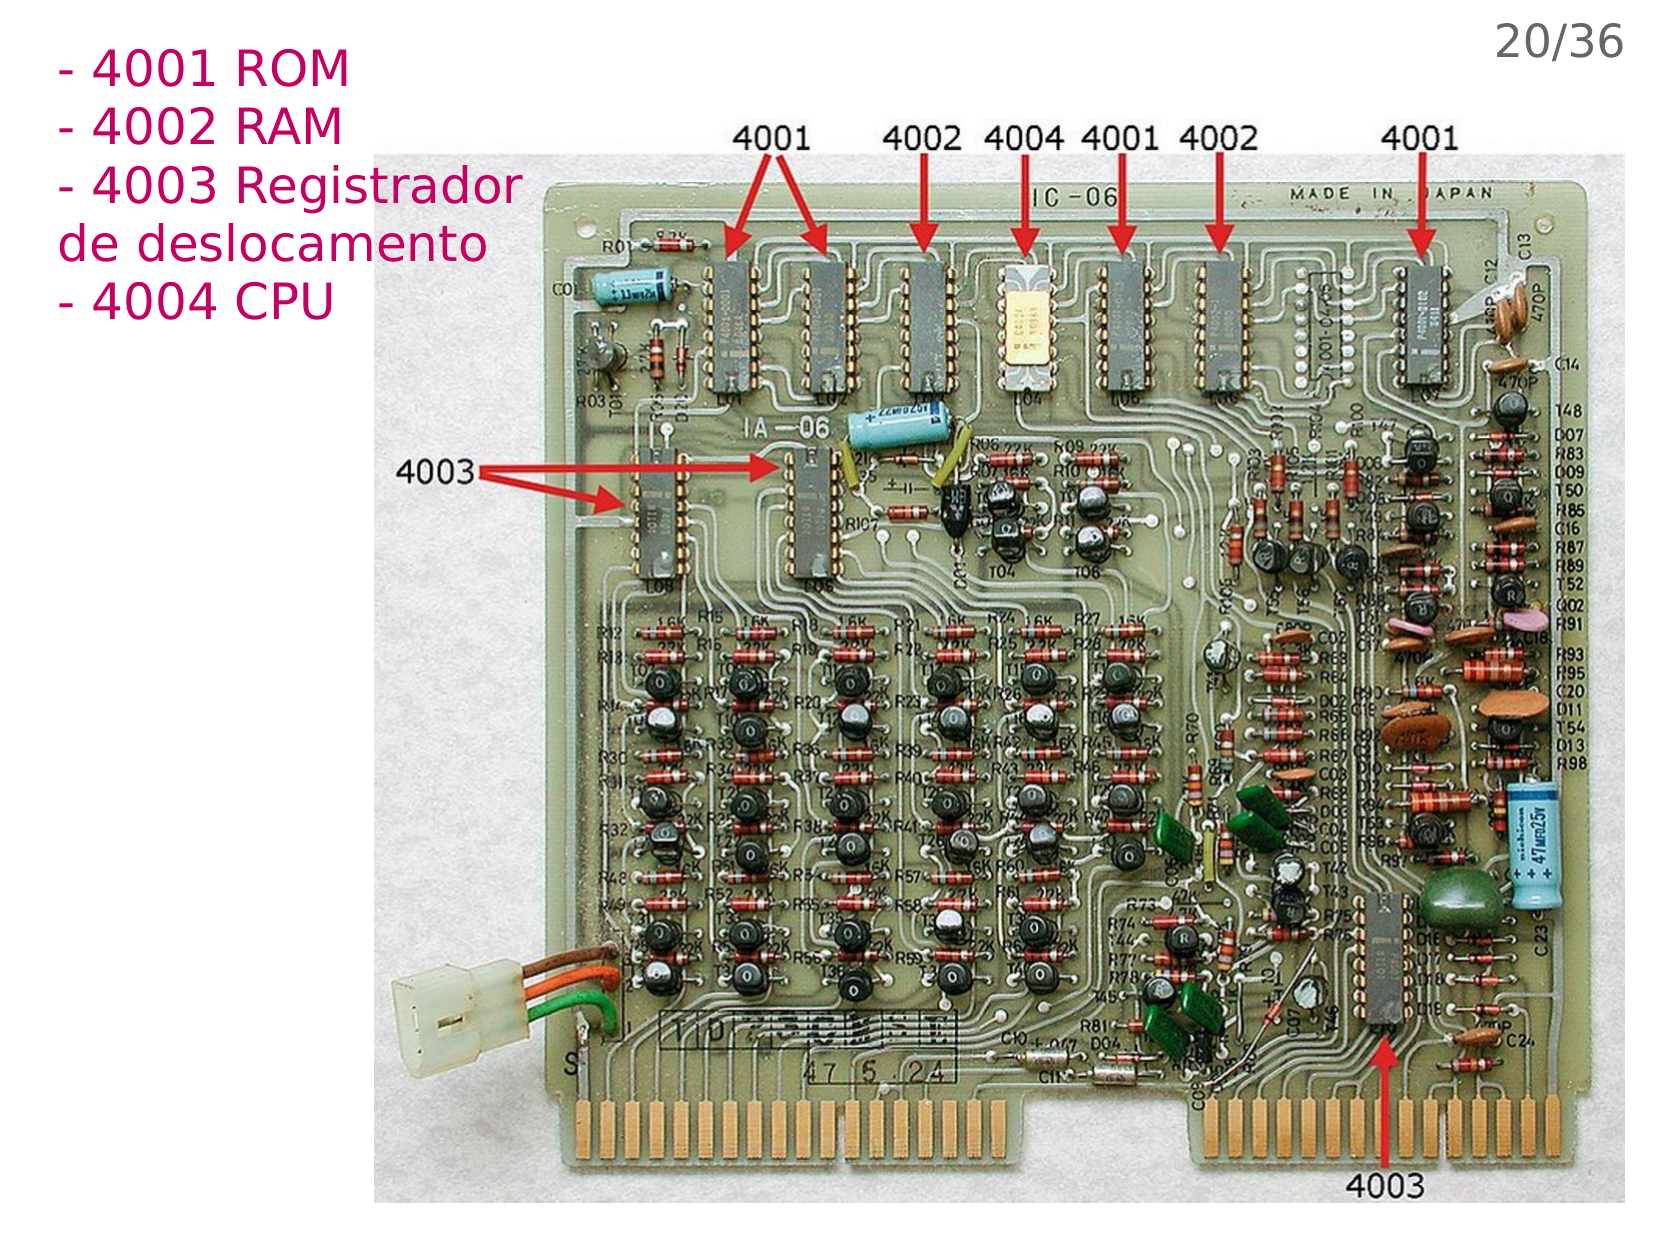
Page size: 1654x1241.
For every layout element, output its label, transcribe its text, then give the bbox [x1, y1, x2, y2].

picture [374, 118, 1625, 1203]
text_box - 4001 ROM - 4002 RAM - 4003 Registrador de deslocamento - 4004 CPU [43, 32, 605, 388]
